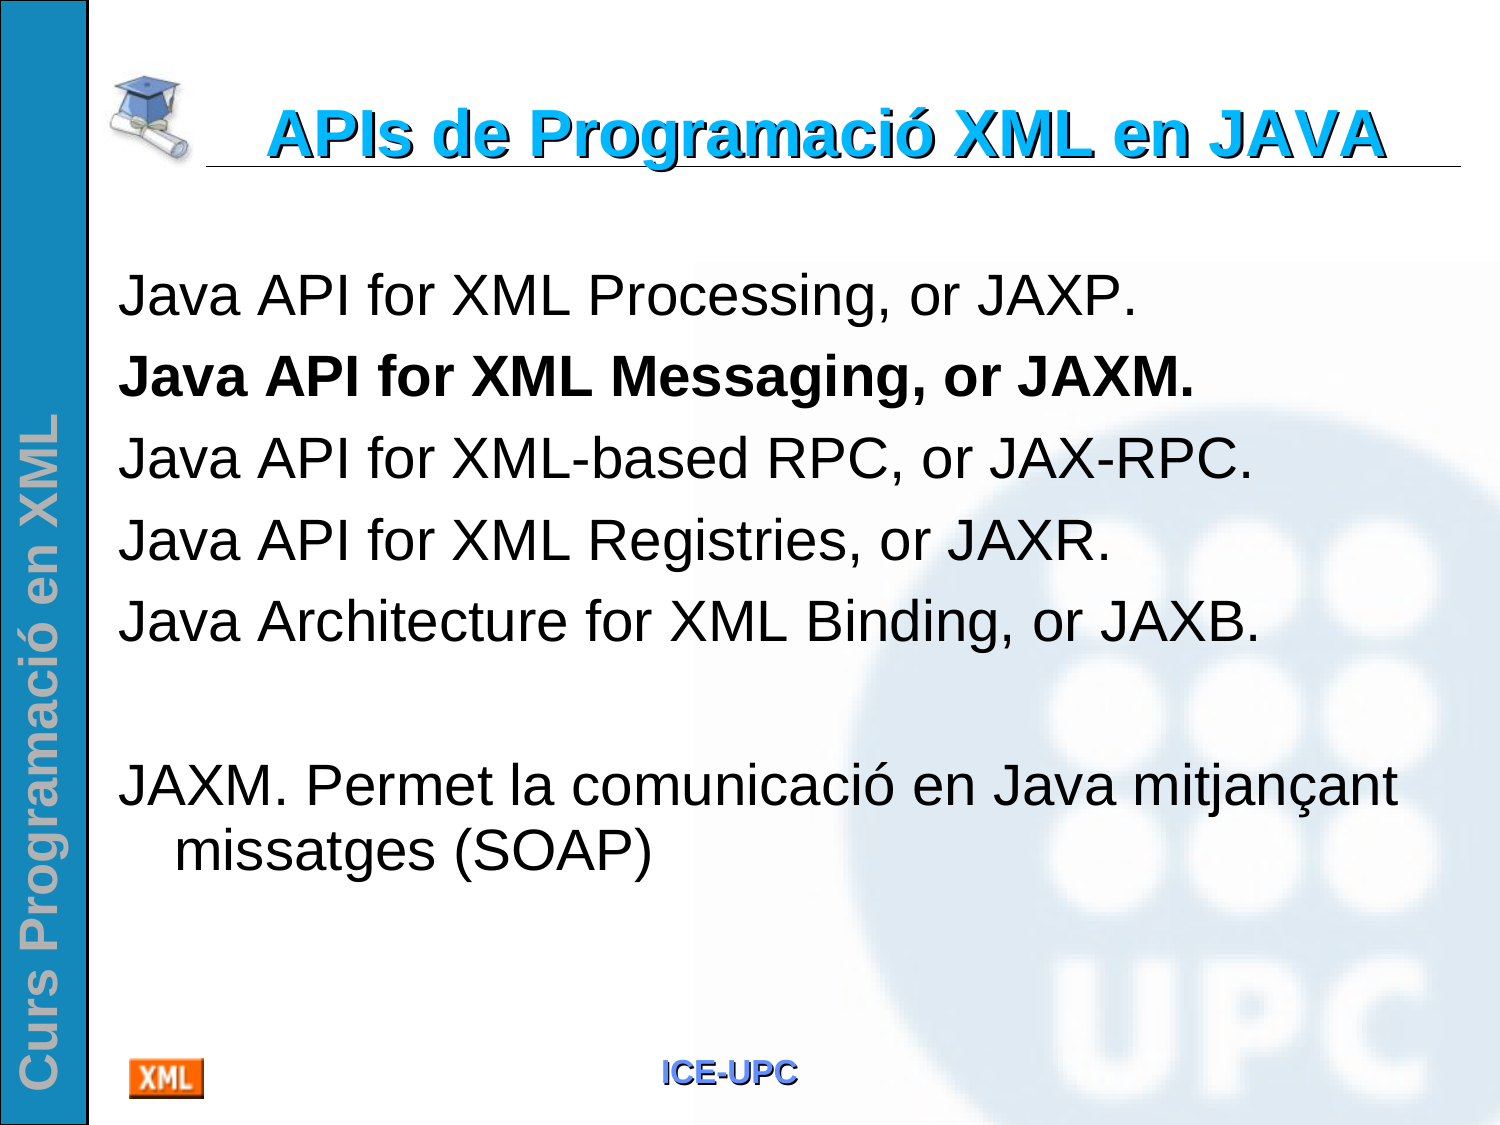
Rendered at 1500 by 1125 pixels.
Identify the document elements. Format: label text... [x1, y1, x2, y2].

picture [694, 262, 1500, 1125]
title APIs de Programació XML en JAVA [206, 88, 1447, 178]
picture [129, 1058, 204, 1099]
picture [93, 61, 206, 174]
list Java API for XML Processing, or JAXP. Java API for XML Messaging, or JAXM. Java API for XML-based RPC, or JAX-RPC. Java API for XML Registries, or JAXR. Java Architecture for XML Binding, or JAXB. JAXM. Permet la comunicació en Java mitjançant missatges (SOAP) [118, 262, 1477, 1006]
